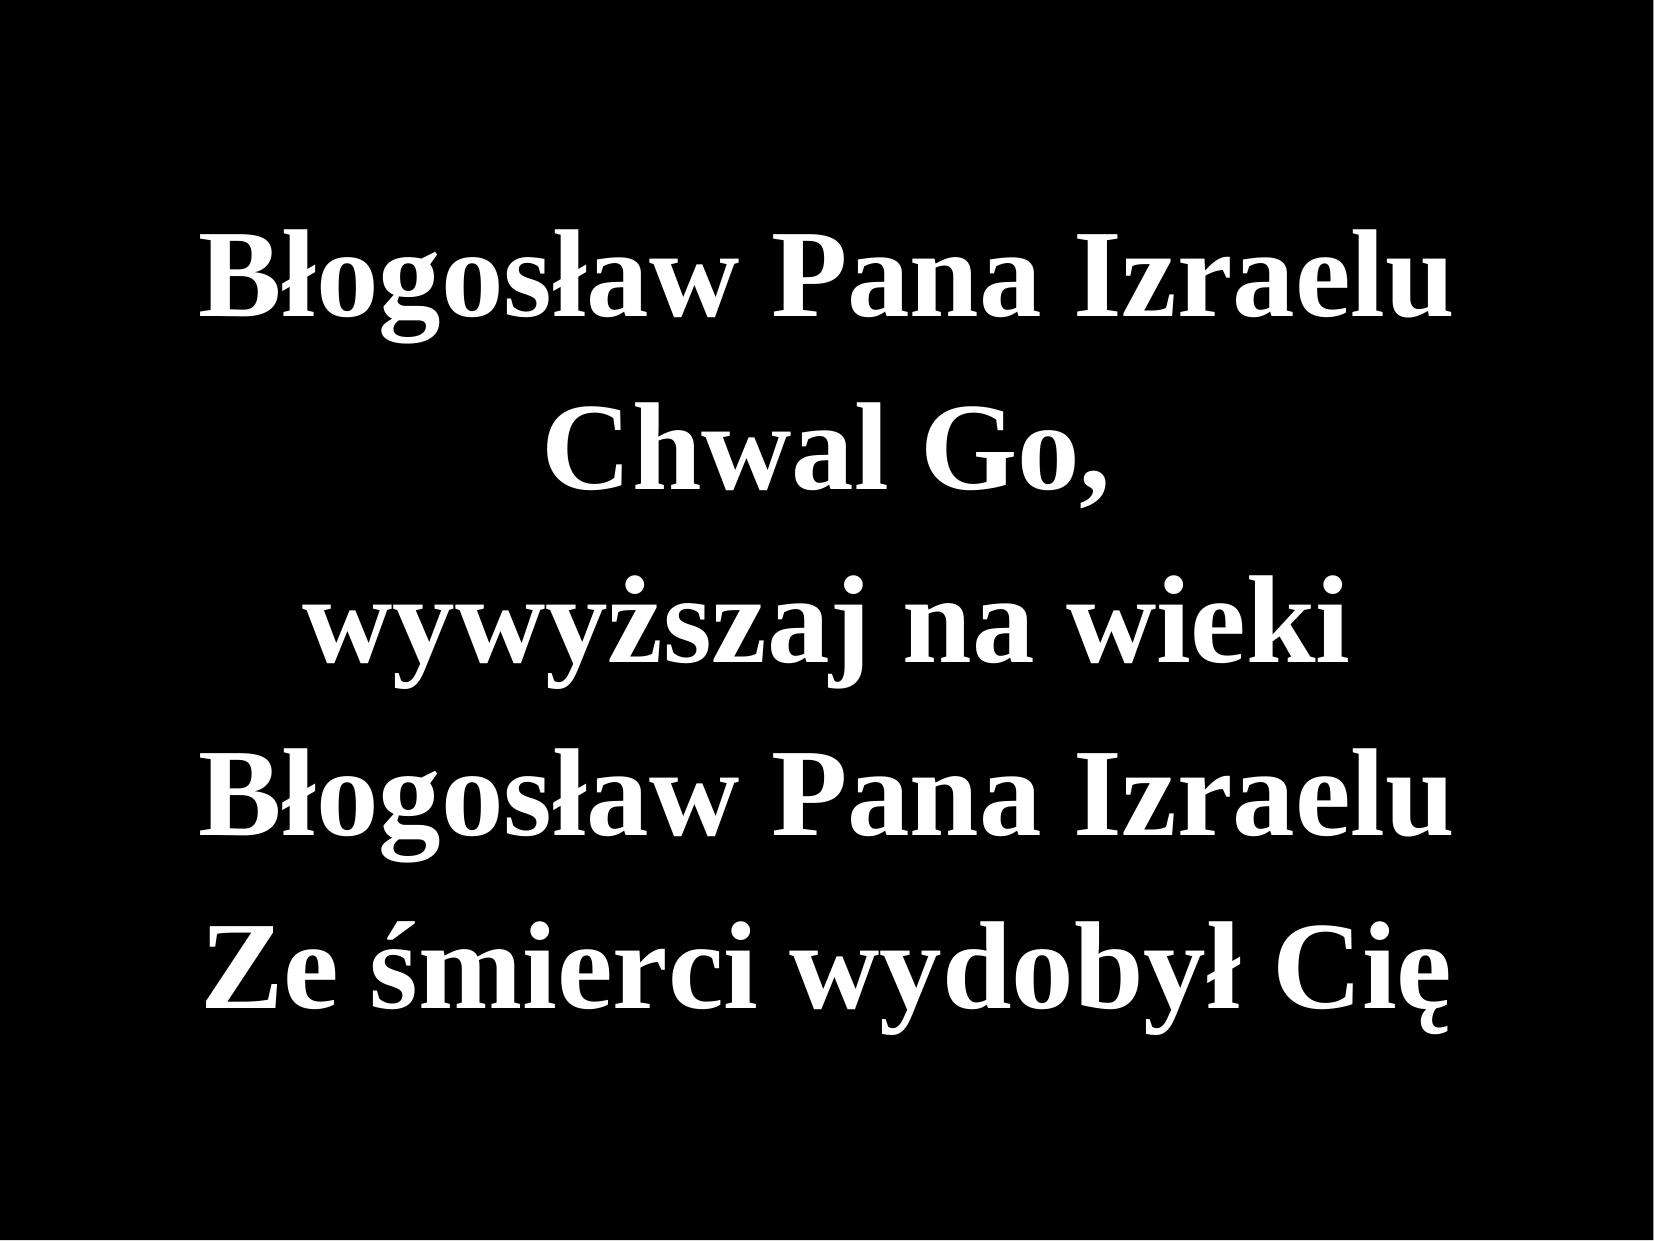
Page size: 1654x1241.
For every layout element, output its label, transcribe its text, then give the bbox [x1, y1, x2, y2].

title Błogosław Pana Izraelu ppp Chwal Go, ppp wywyższaj na wieki ppp Błogosław Pana Izraelu ppp Ze śmierci wydobył Cię [0, 0, 1654, 1241]
